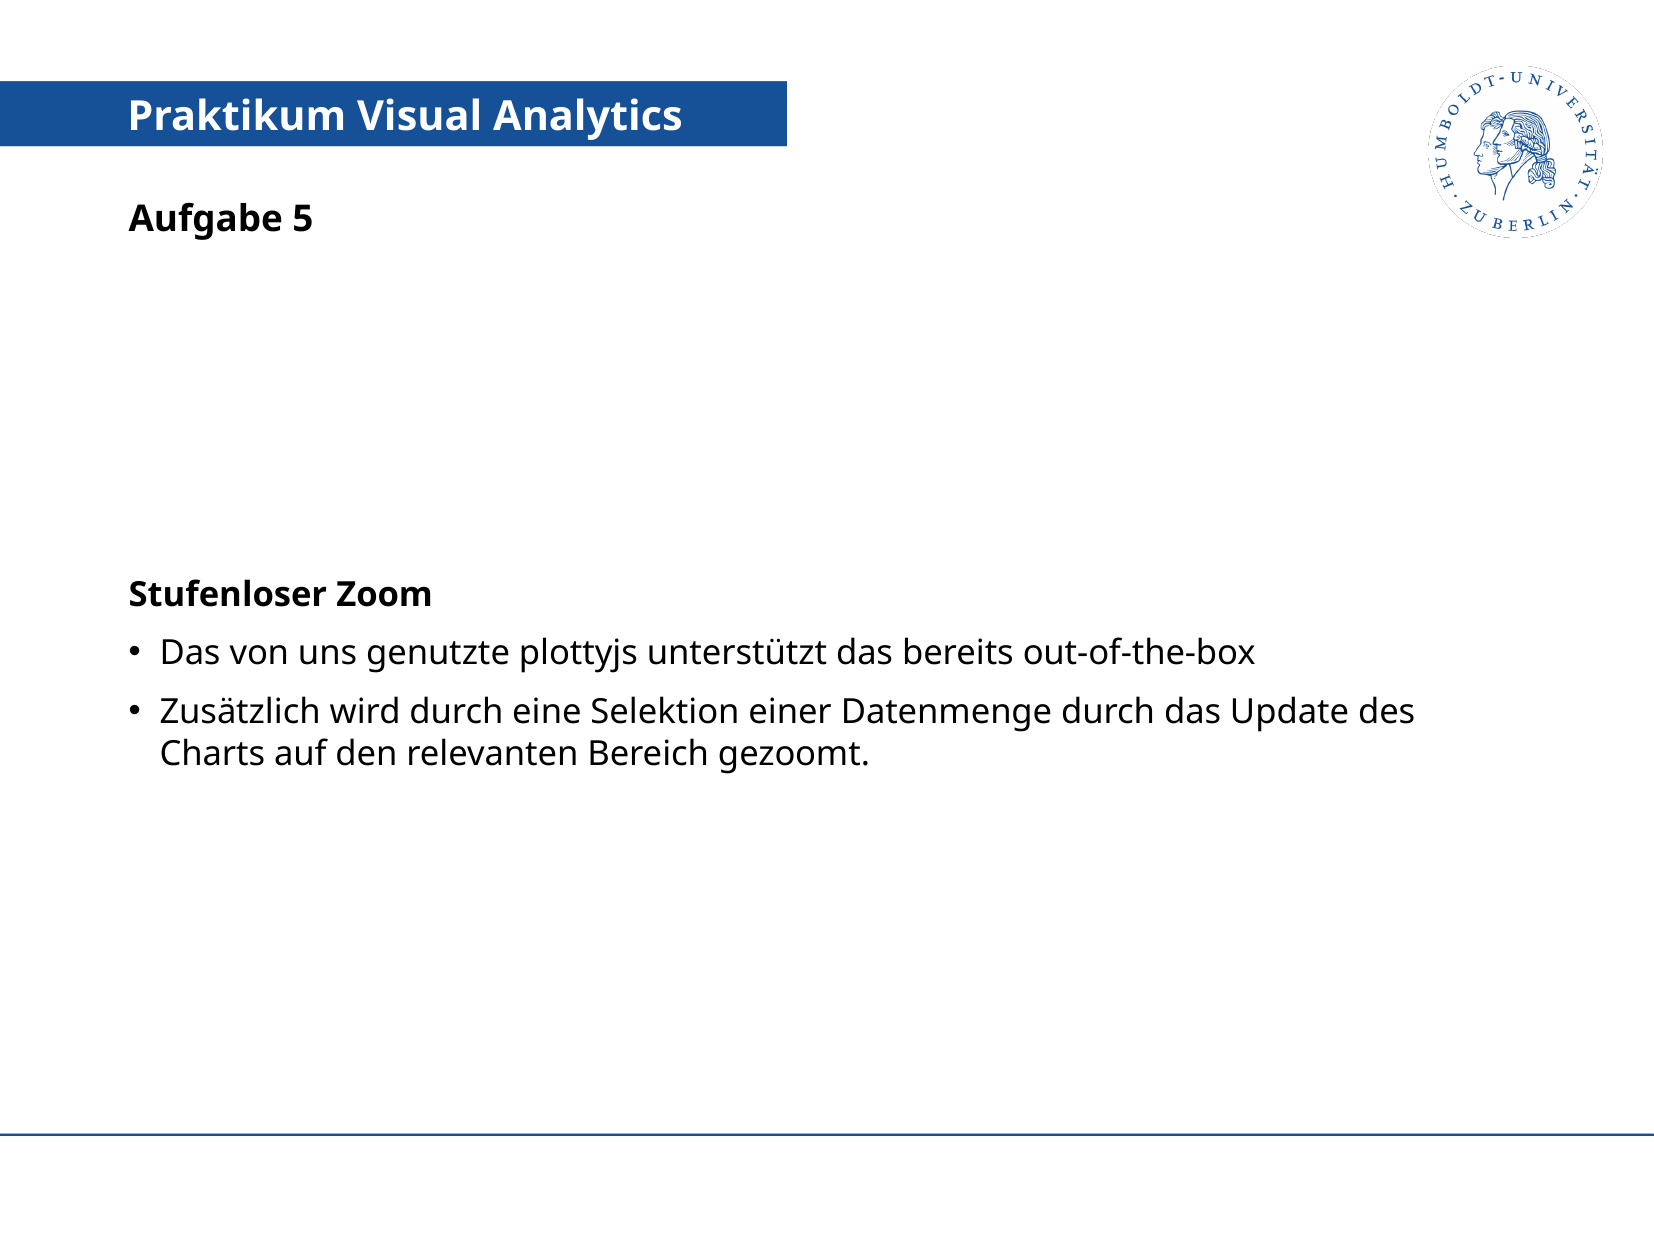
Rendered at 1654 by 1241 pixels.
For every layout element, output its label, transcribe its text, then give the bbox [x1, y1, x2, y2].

list Stufenloser Zoom Das von uns genutzte plottyjs unterstützt das bereits out-of-the-box Zusätzlich wird durch eine Selektion einer Datenmenge durch das Update des Charts auf den relevanten Bereich gezoomt. [113, 285, 1540, 1117]
title Aufgabe 5 [113, 163, 1342, 270]
picture [1428, 66, 1603, 238]
